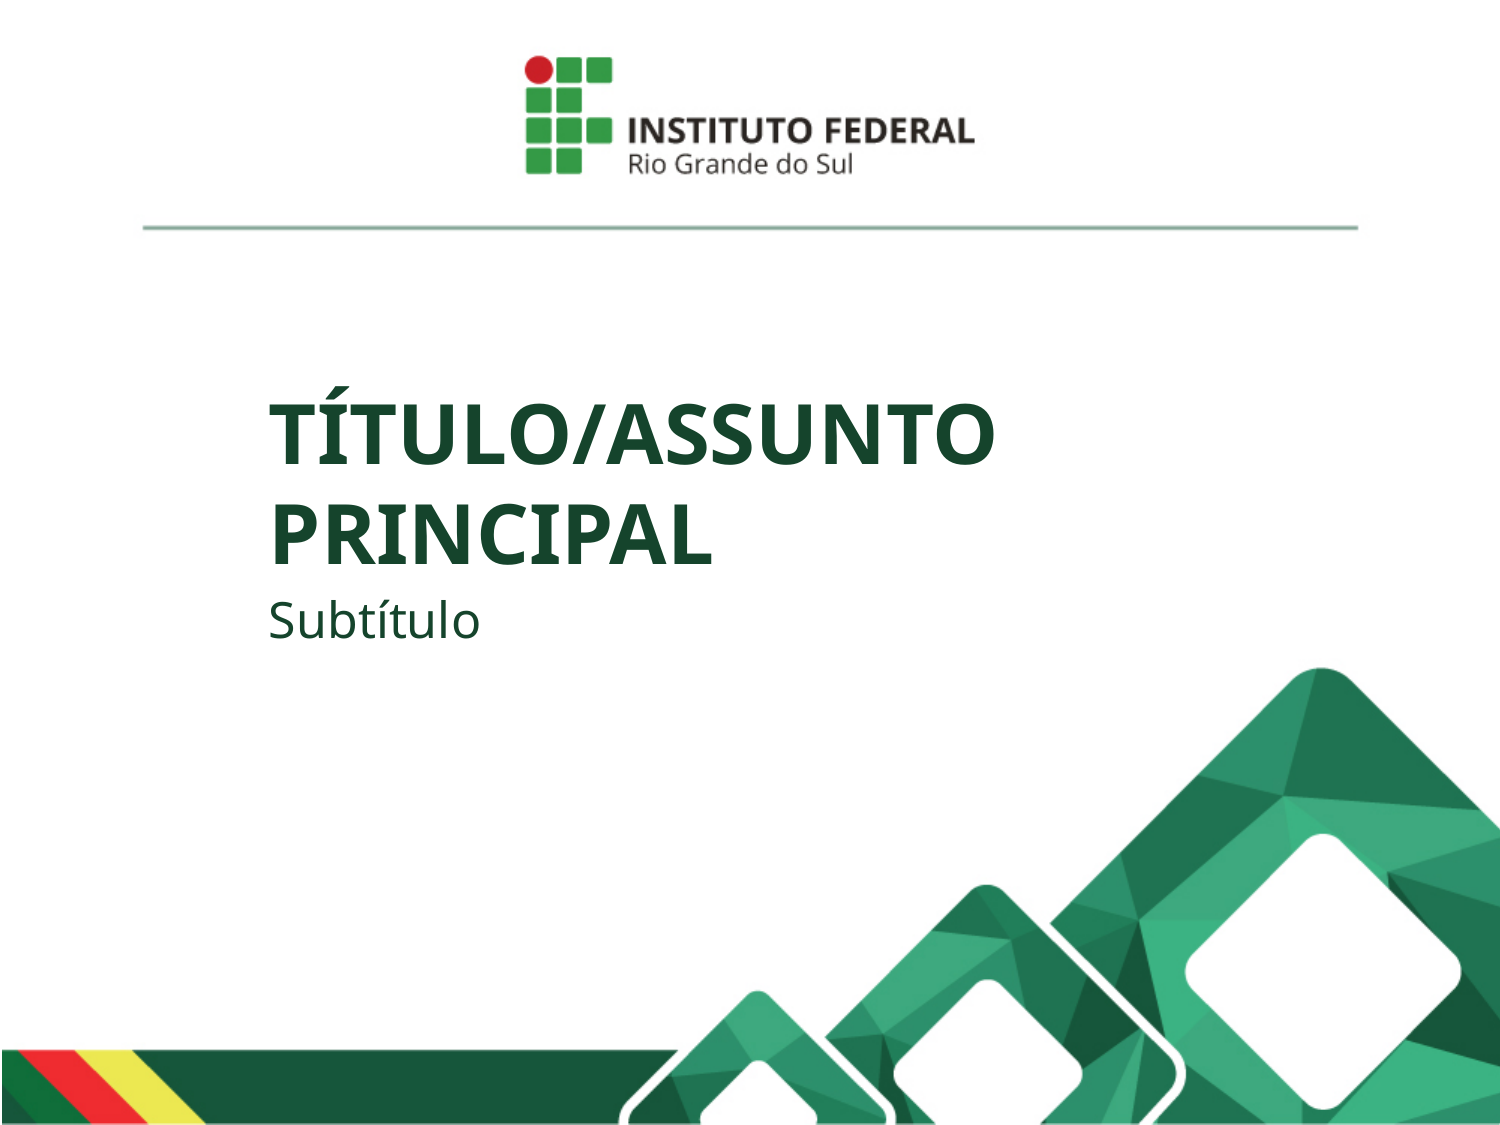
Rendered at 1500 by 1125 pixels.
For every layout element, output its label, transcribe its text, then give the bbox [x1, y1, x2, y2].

text_box TÍTULO/ASSUNTO PRINCIPAL [253, 373, 1282, 581]
picture [2, 0, 1500, 1125]
text_box Subtítulo [253, 581, 1282, 657]
